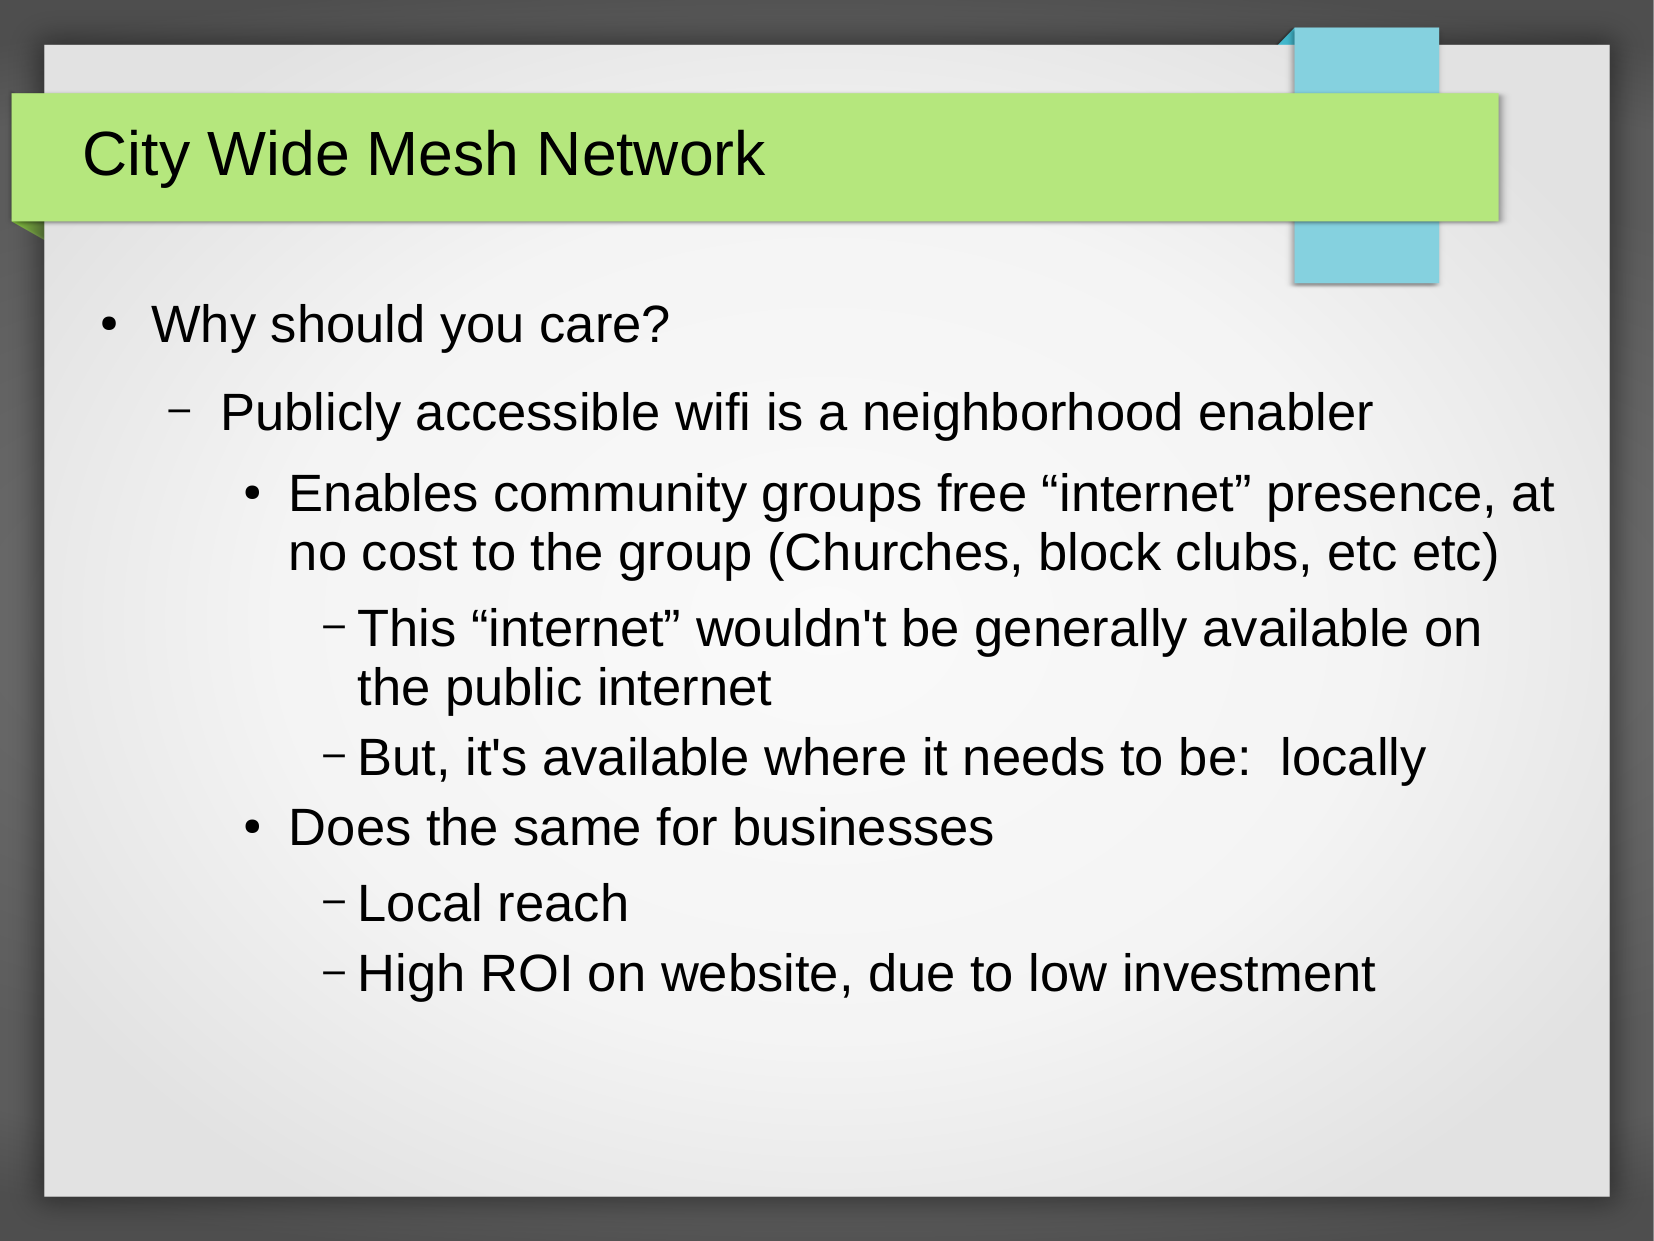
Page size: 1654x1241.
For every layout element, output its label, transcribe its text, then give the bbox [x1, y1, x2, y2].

picture [0, 0, 1654, 1241]
title City Wide Mesh Network [82, 94, 1264, 213]
list Why should you care? Publicly accessible wifi is a neighborhood enabler Enables community groups free “internet” presence, at no cost to the group (Churches, block clubs, etc etc) This “internet” wouldn't be generally available on the public internet But, it's available where it needs to be: locally Does the same for businesses Local reach High ROI on website, due to low investment [82, 295, 1571, 1015]
